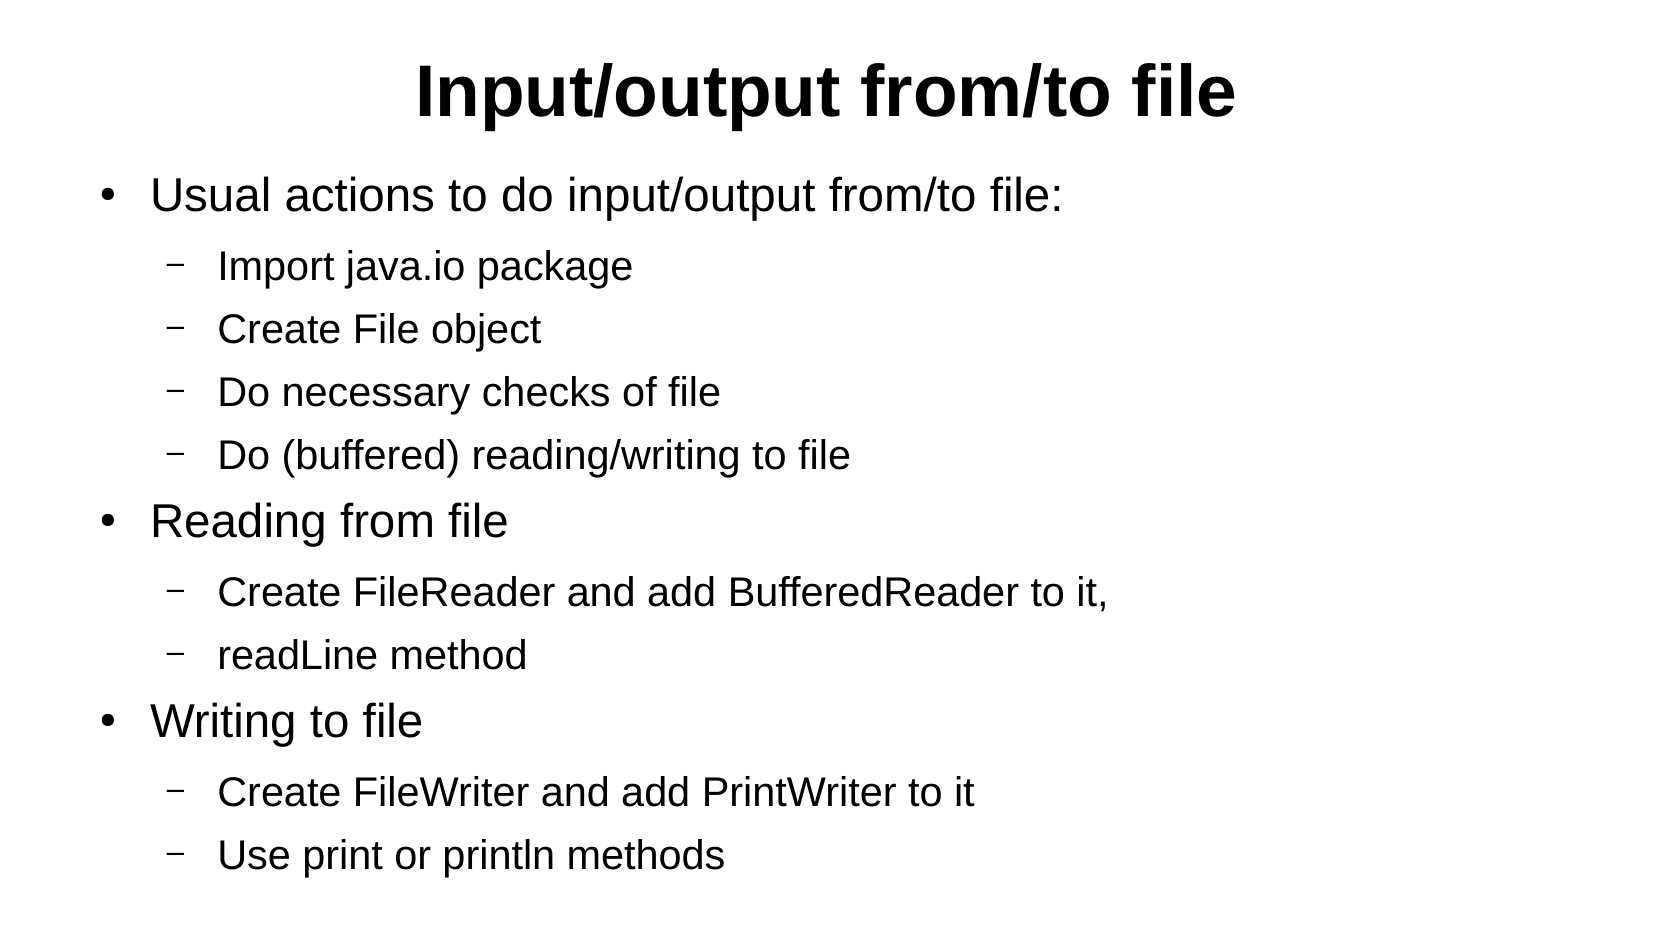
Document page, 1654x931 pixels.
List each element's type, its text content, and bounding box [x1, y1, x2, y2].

list Usual actions to do input/output from/to file: Import java.io package Create File object Do necessary checks of file Do (buffered) reading/writing to file Reading from file Create FileReader and add BufferedReader to it, readLine method Writing to file Create FileWriter and add PrintWriter to it Use print or println methods [82, 168, 1538, 889]
title Input/output from/to file [82, 37, 1571, 147]
